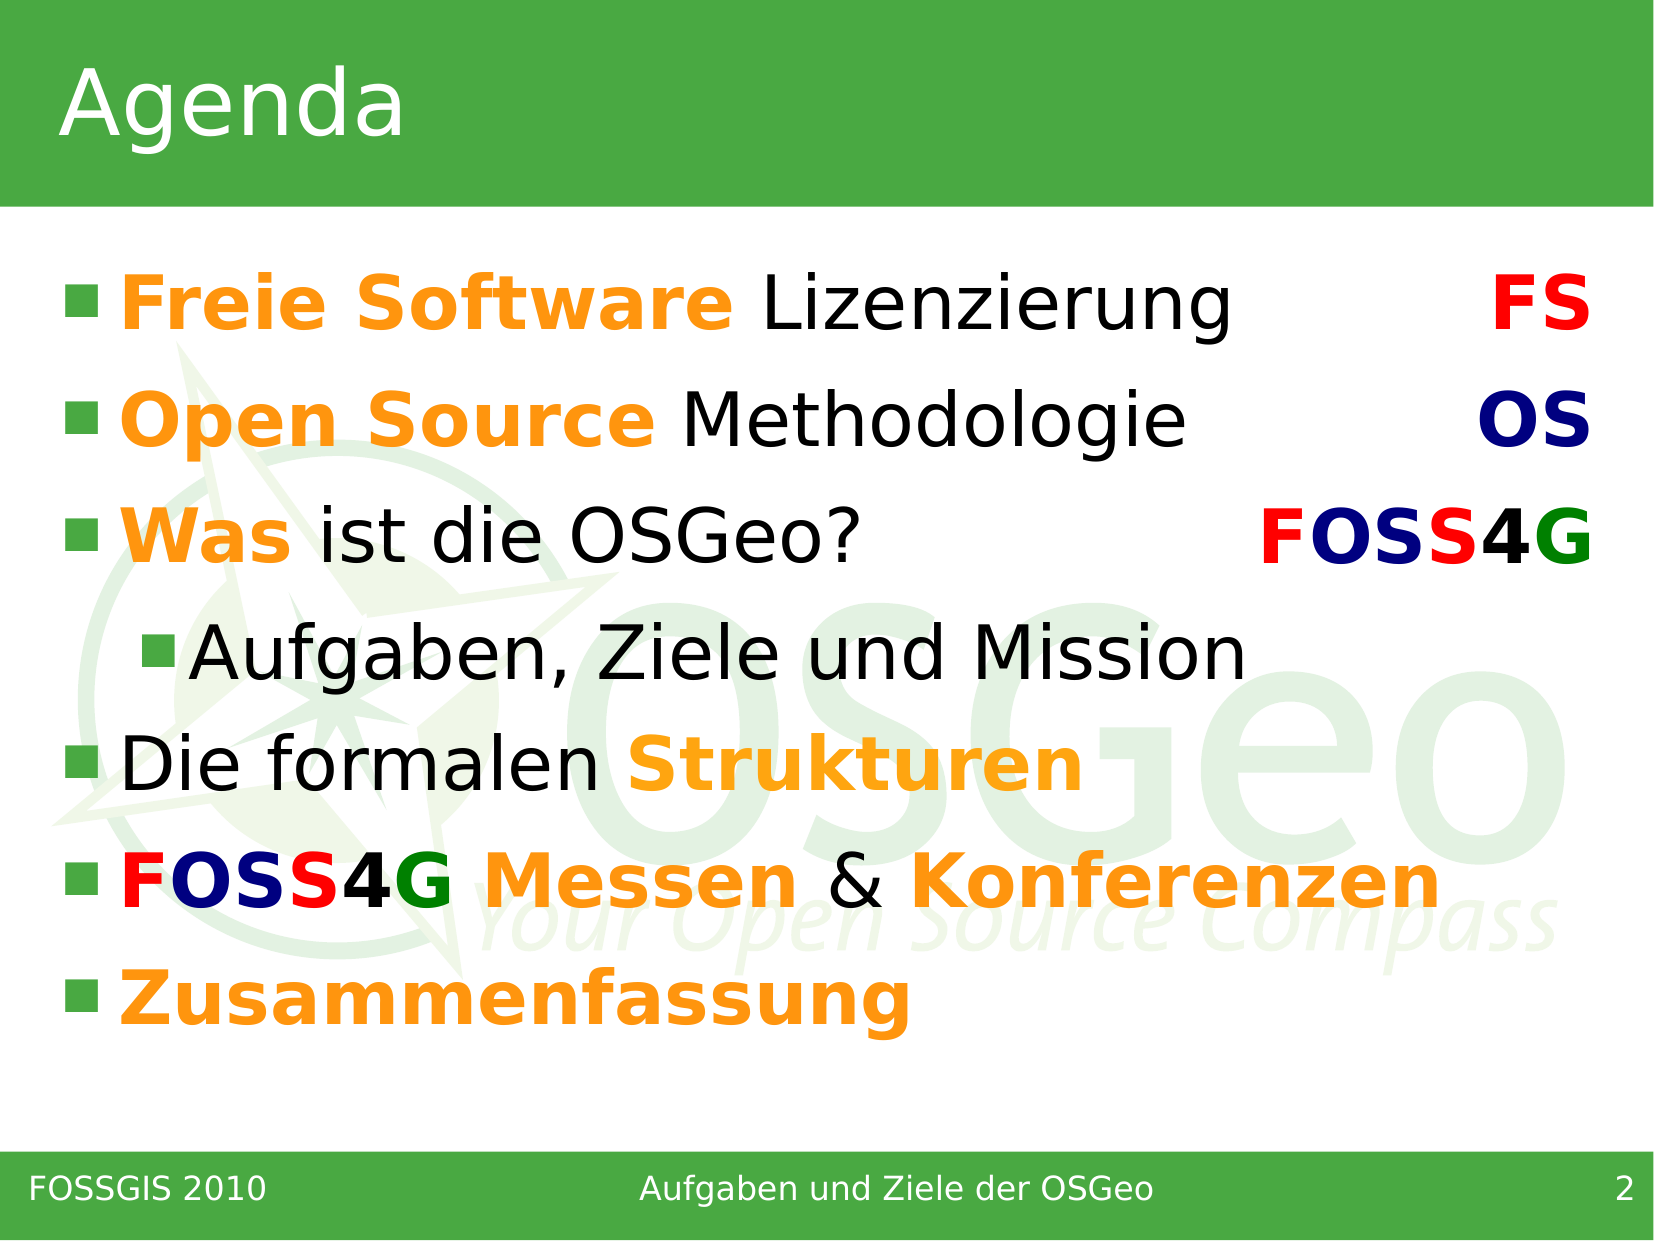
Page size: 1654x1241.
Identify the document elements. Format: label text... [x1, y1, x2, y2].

title Agenda [59, 29, 1536, 178]
list Freie Software Lizenzierung Open Source Methodologie Was ist die OSGeo? Aufgaben, Ziele und Mission Die formalen Strukturen FOSS4G Messen & Konferenzen Zusammenfassung [47, 259, 1210, 1146]
list FS OS FOSS4G [1210, 259, 1595, 1146]
